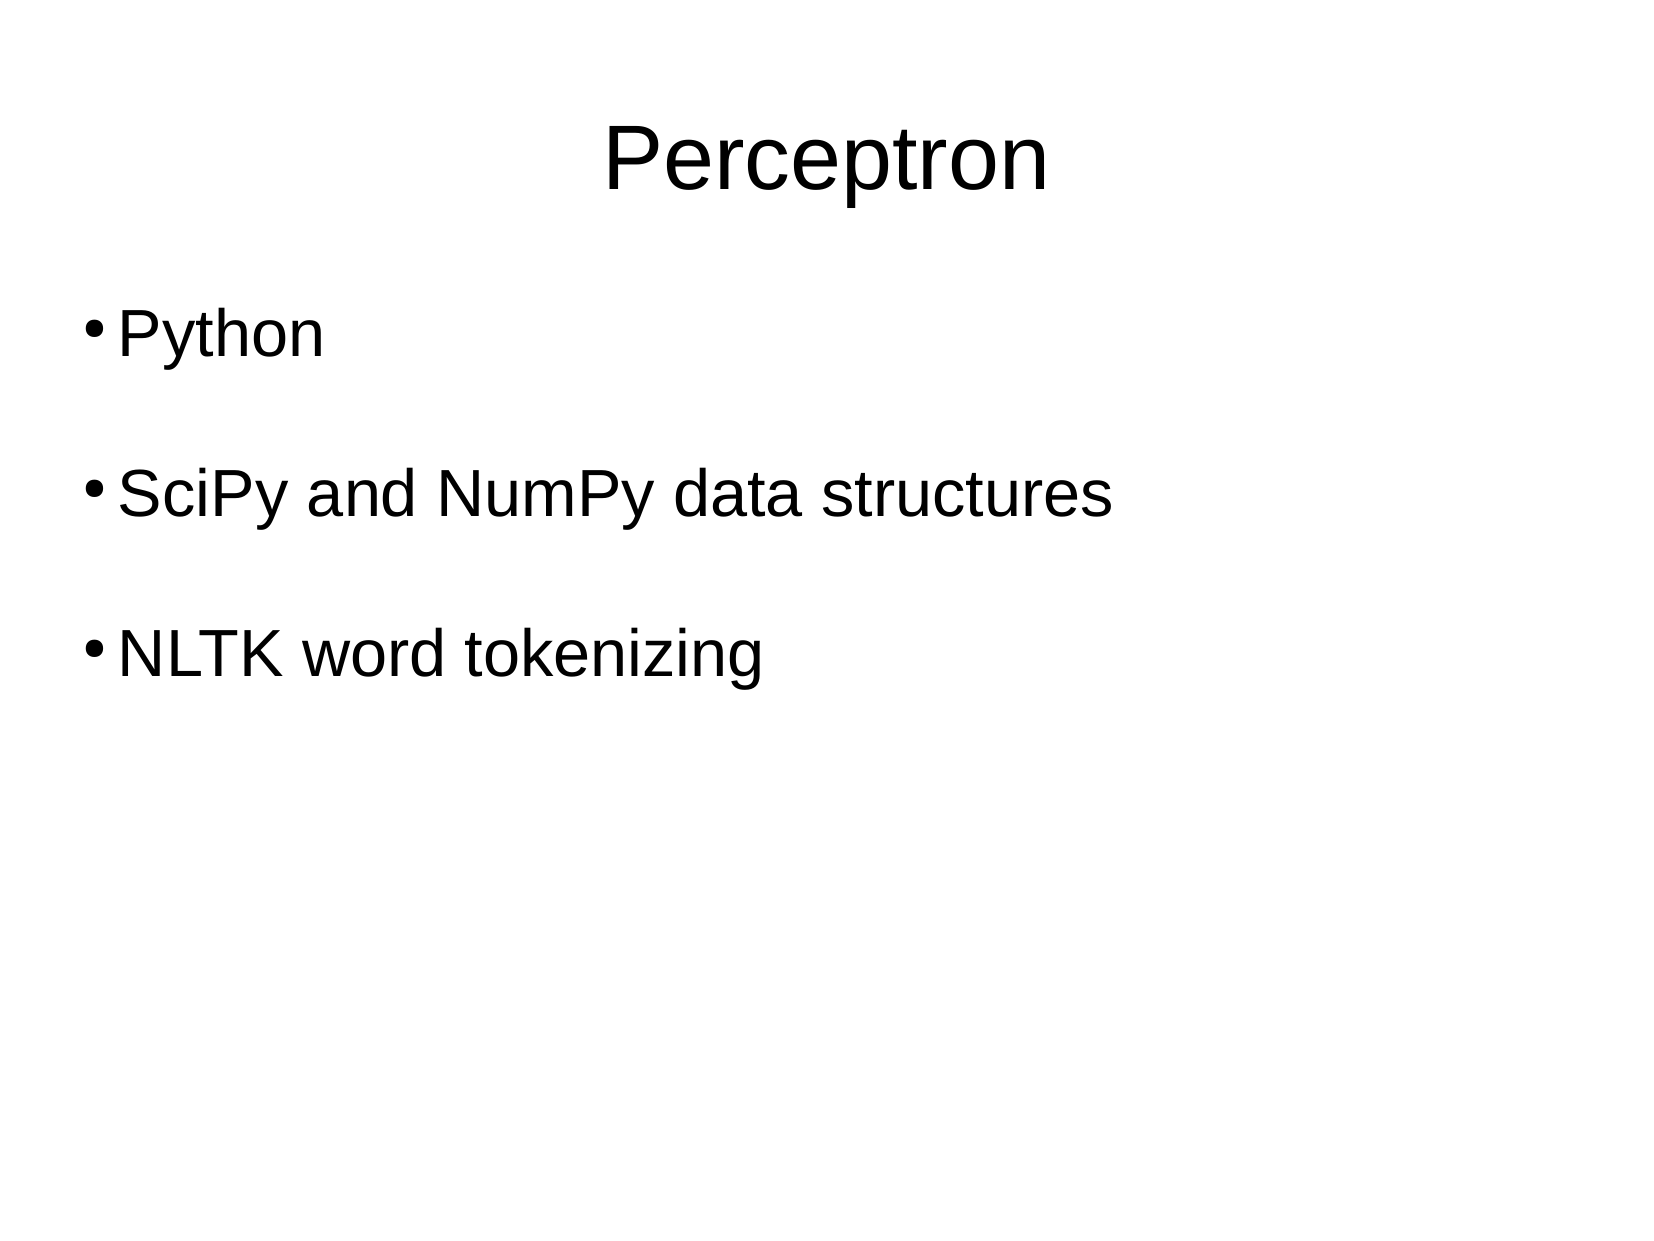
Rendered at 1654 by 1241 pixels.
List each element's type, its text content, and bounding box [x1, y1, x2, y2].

text_box Python SciPy and NumPy data structures NLTK word tokenizing [82, 290, 1570, 1010]
text_box Perceptron [82, 49, 1571, 257]
